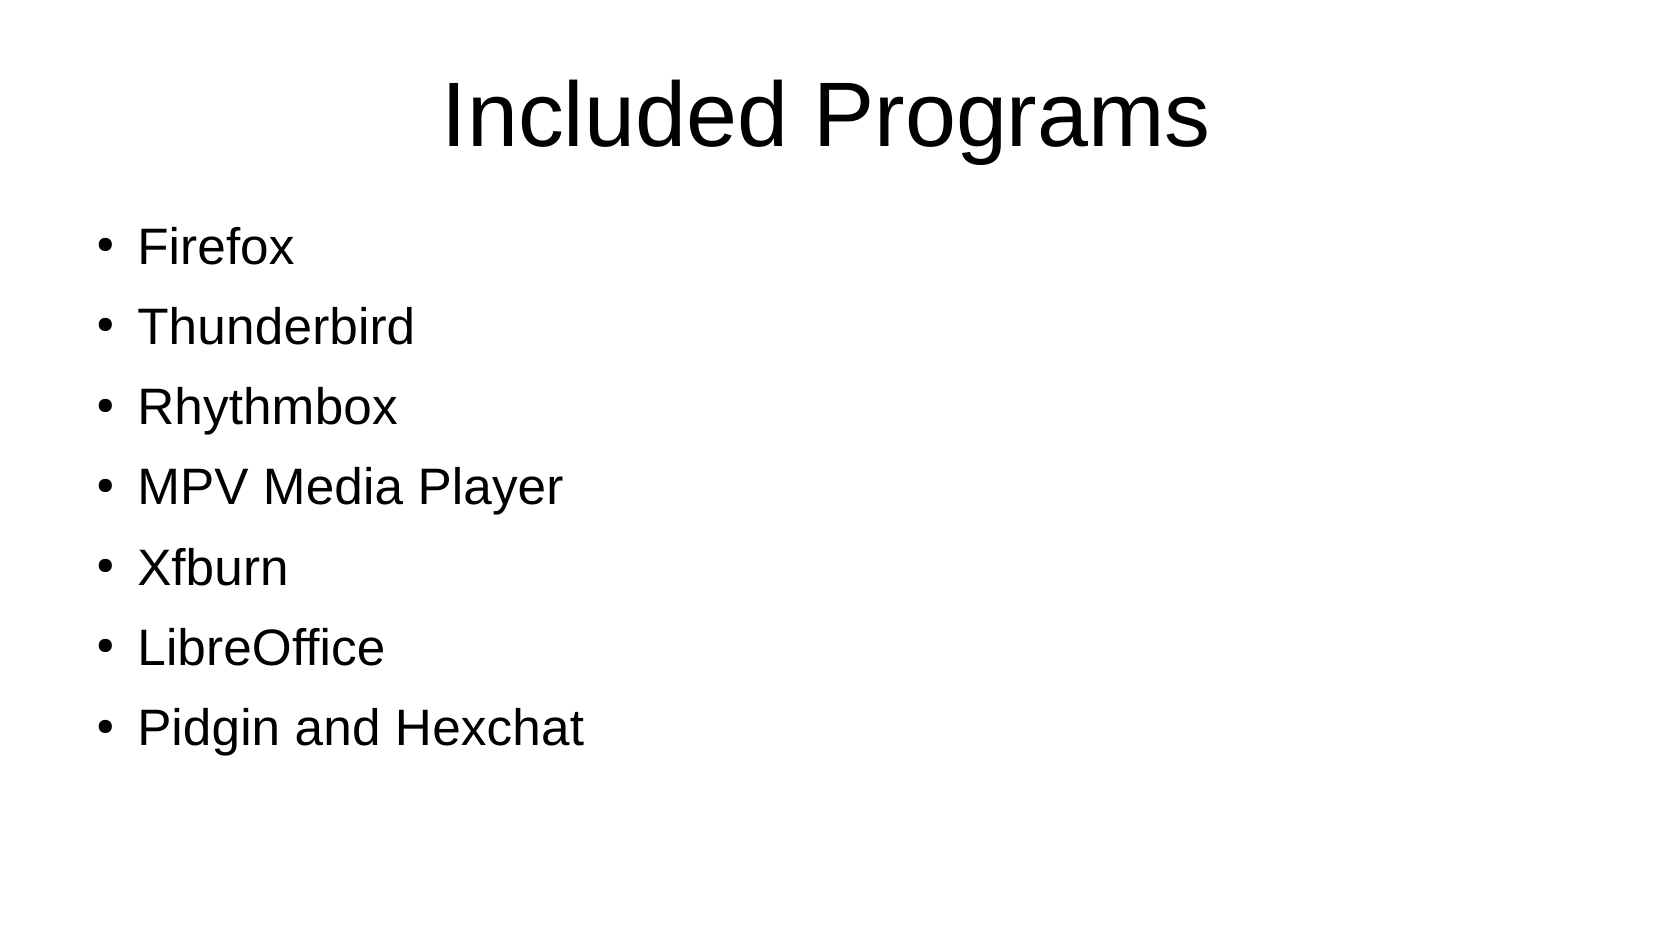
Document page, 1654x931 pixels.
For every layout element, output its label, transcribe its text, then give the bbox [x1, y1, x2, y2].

list Firefox Thunderbird Rhythmbox MPV Media Player Xfburn LibreOffice Pidgin and Hexchat [82, 217, 1571, 758]
title Included Programs [82, 37, 1571, 193]
